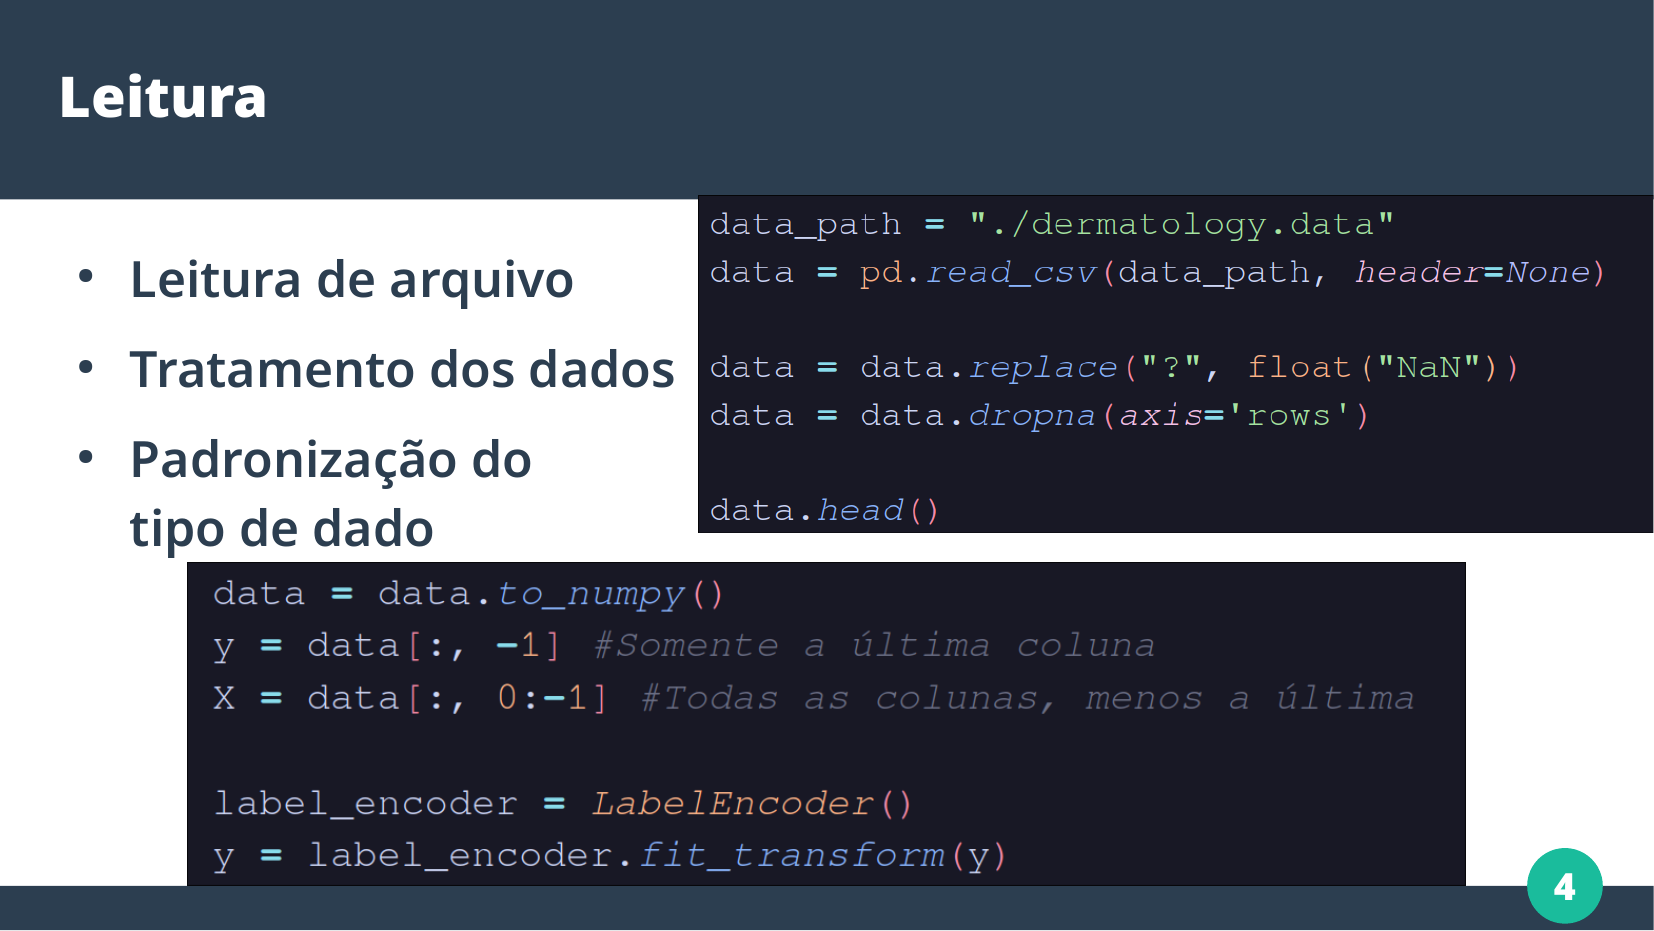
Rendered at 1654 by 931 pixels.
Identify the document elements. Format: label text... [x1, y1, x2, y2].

picture [187, 562, 1466, 886]
picture [698, 195, 1654, 533]
list Leitura de arquivo Tratamento dos dados Padronização do tipo de dado [59, 243, 1595, 864]
title Leitura [59, 37, 1595, 155]
